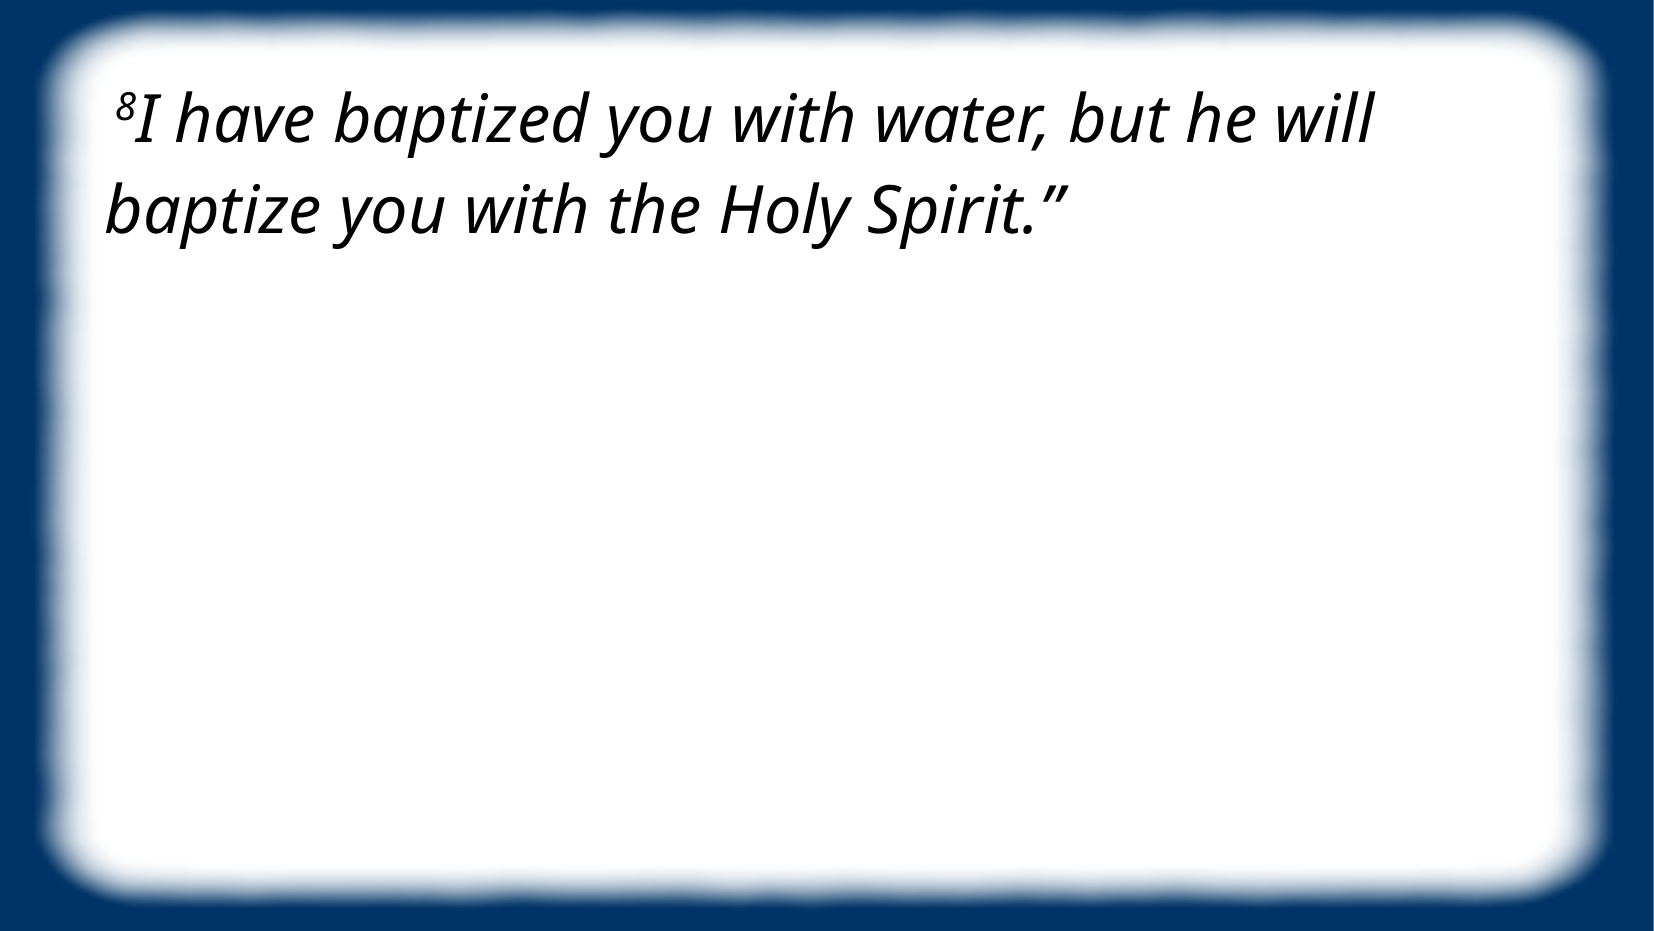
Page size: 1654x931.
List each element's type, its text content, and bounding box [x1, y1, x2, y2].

picture [0, 0, 1654, 931]
text_box 8I have baptized you with water, but he will baptize you with the Holy Spirit.” [90, 63, 1546, 346]
